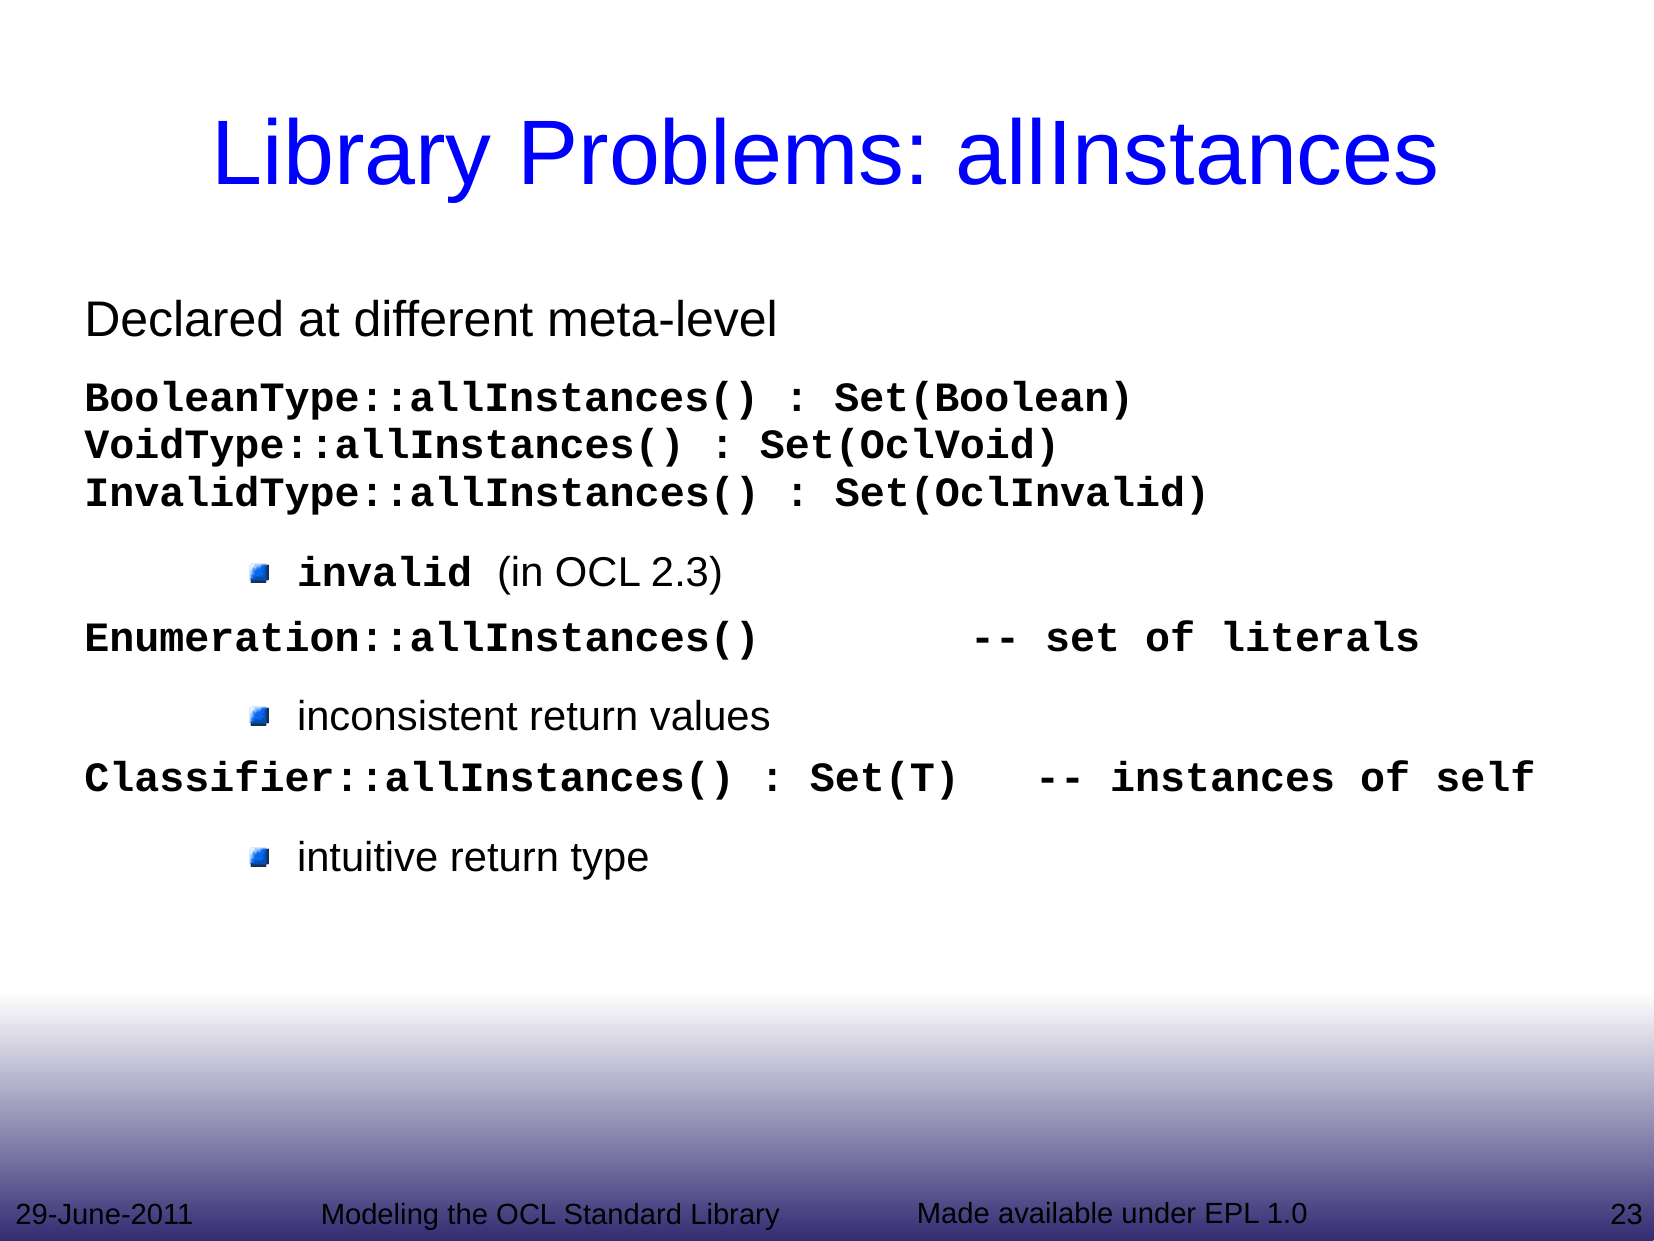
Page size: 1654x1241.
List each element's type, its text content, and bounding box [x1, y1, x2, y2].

title Library Problems: allInstances [82, 49, 1571, 257]
list Declared at different meta-level BooleanType::allInstances() : Set(Boolean) VoidType::allInstances() : Set(OclVoid) InvalidType::allInstances() : Set(OclInvalid) invalid (in OCL 2.3) Enumeration::allInstances() -- set of literals inconsistent return values Classifier::allInstances() : Set(T) -- instances of self intuitive return type [84, 291, 1573, 1111]
